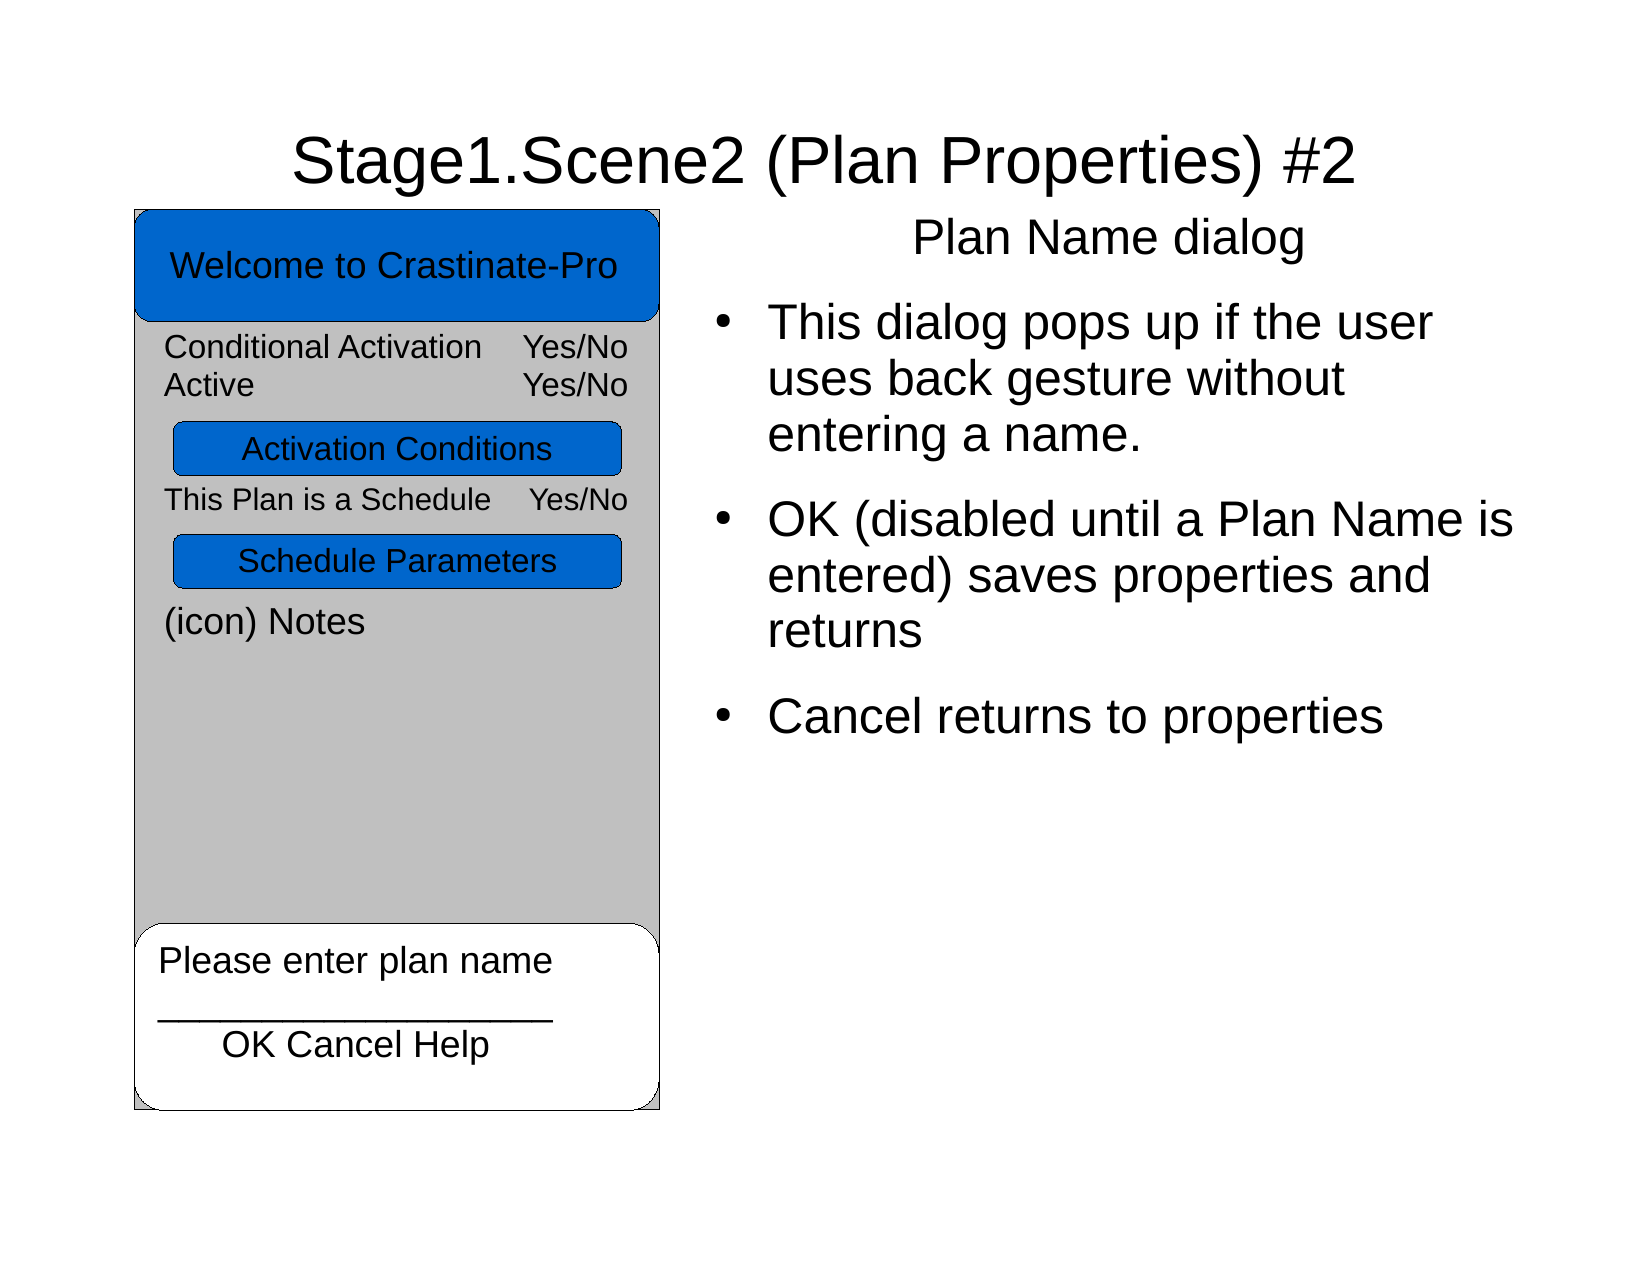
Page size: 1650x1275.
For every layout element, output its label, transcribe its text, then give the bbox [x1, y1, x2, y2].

text_box [646, 209, 660, 226]
text_box Welcome to Crastinate-Pro [134, 209, 660, 321]
text_box [638, 1082, 660, 1110]
list Plan Name dialog This dialog pops up if the user uses back gesture without entering a name. OK (disabled until a Plan Name is entered) saves properties and returns Cancel returns to properties [696, 209, 1522, 922]
text_box Please enter plan name ___________________ OK Cancel Help [134, 923, 660, 1111]
text_box [134, 1087, 155, 1110]
text_box [134, 309, 145, 321]
text_box [134, 652, 660, 952]
text_box [649, 304, 660, 321]
text_box Schedule Parameters [173, 534, 622, 589]
title Stage1.Scene2 (Plan Properties) #2 [135, 112, 1515, 210]
text_box Conditional Activation Yes/No Active Yes/No This Plan is a Schedule Yes/No (icon) Notes [134, 321, 660, 652]
text_box [134, 209, 147, 222]
text_box Activation Conditions [173, 421, 622, 476]
